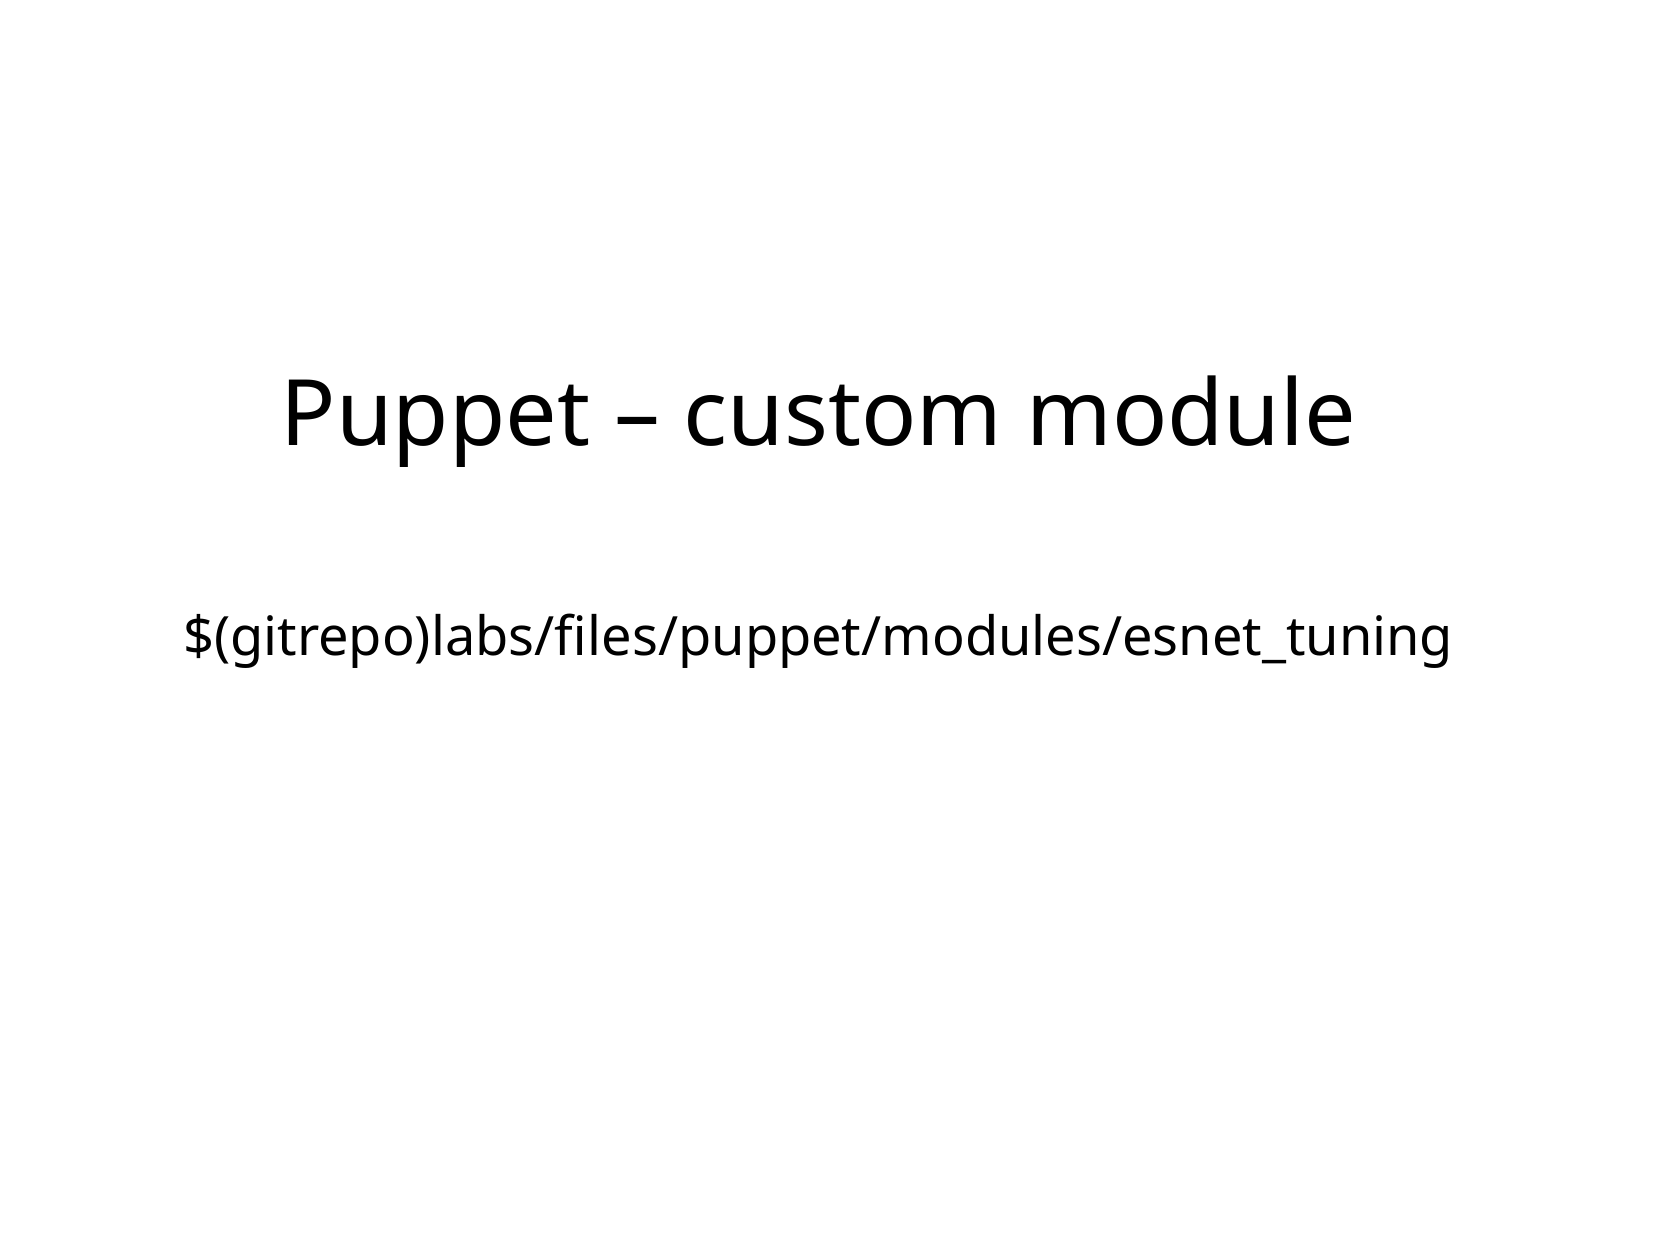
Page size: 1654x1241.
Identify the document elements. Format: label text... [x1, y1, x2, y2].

title Puppet – custom module $(gitrepo)labs/files/puppet/modules/esnet_tuning [75, 344, 1564, 676]
